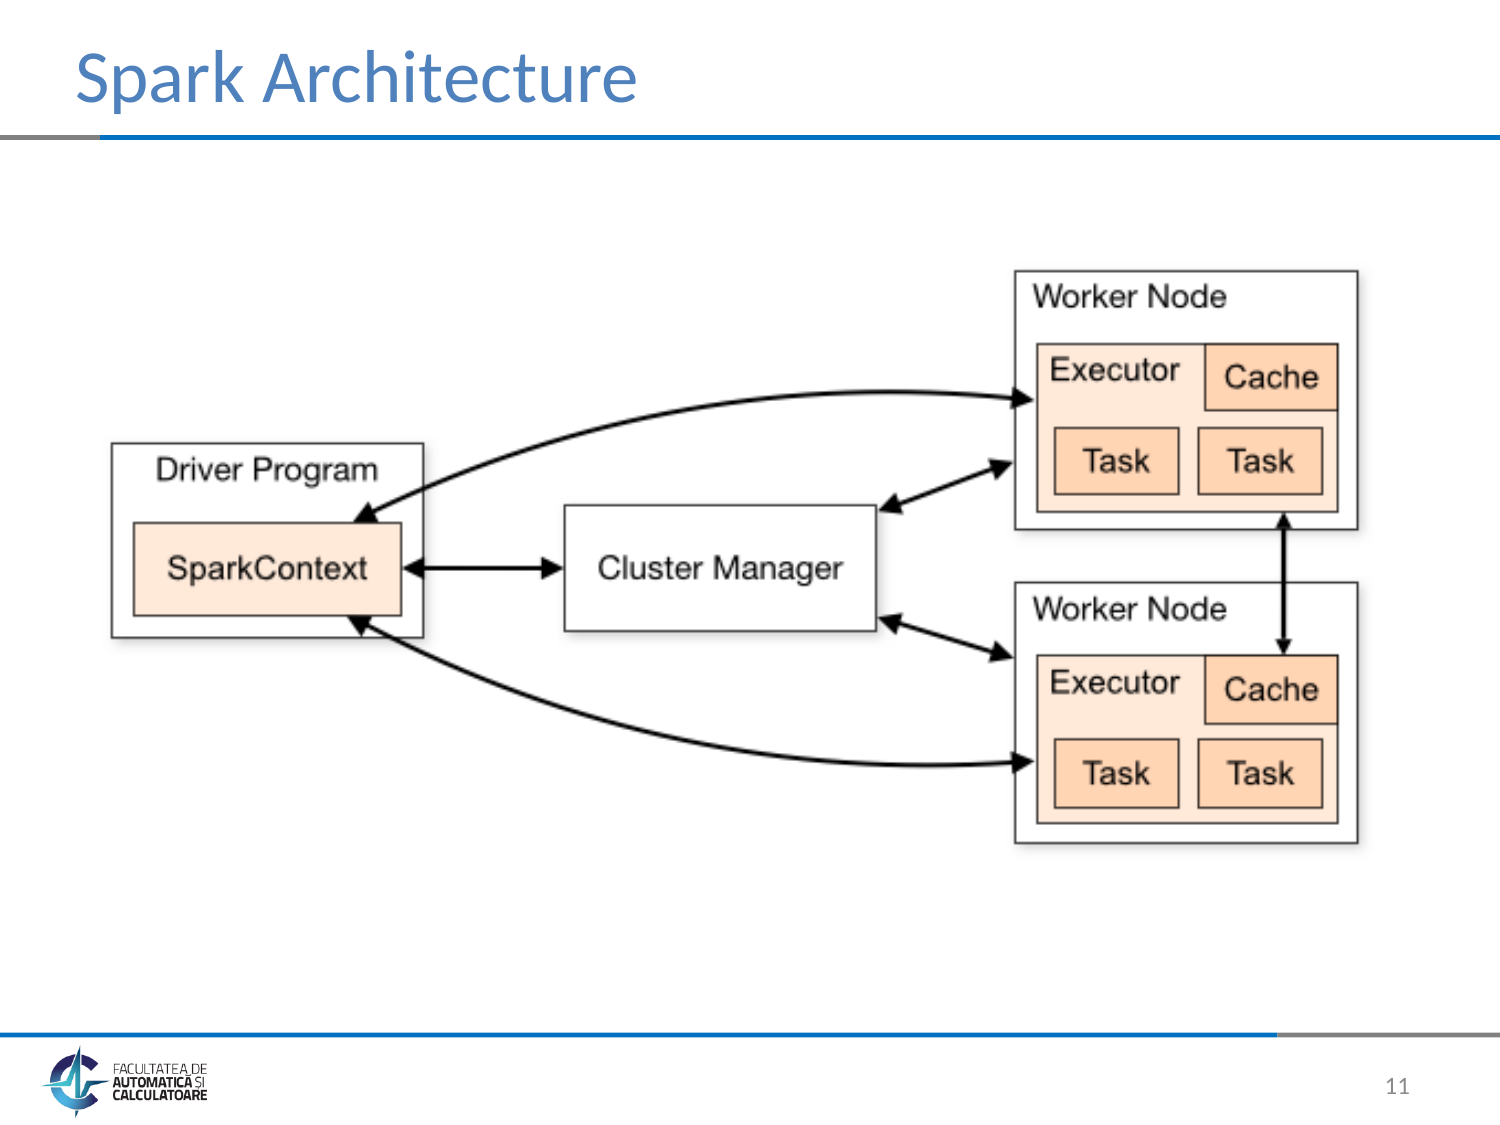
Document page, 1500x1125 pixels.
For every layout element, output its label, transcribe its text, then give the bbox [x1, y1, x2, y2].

title Spark Architecture [75, 30, 1425, 138]
picture [41, 1045, 207, 1118]
picture [76, 189, 1441, 901]
